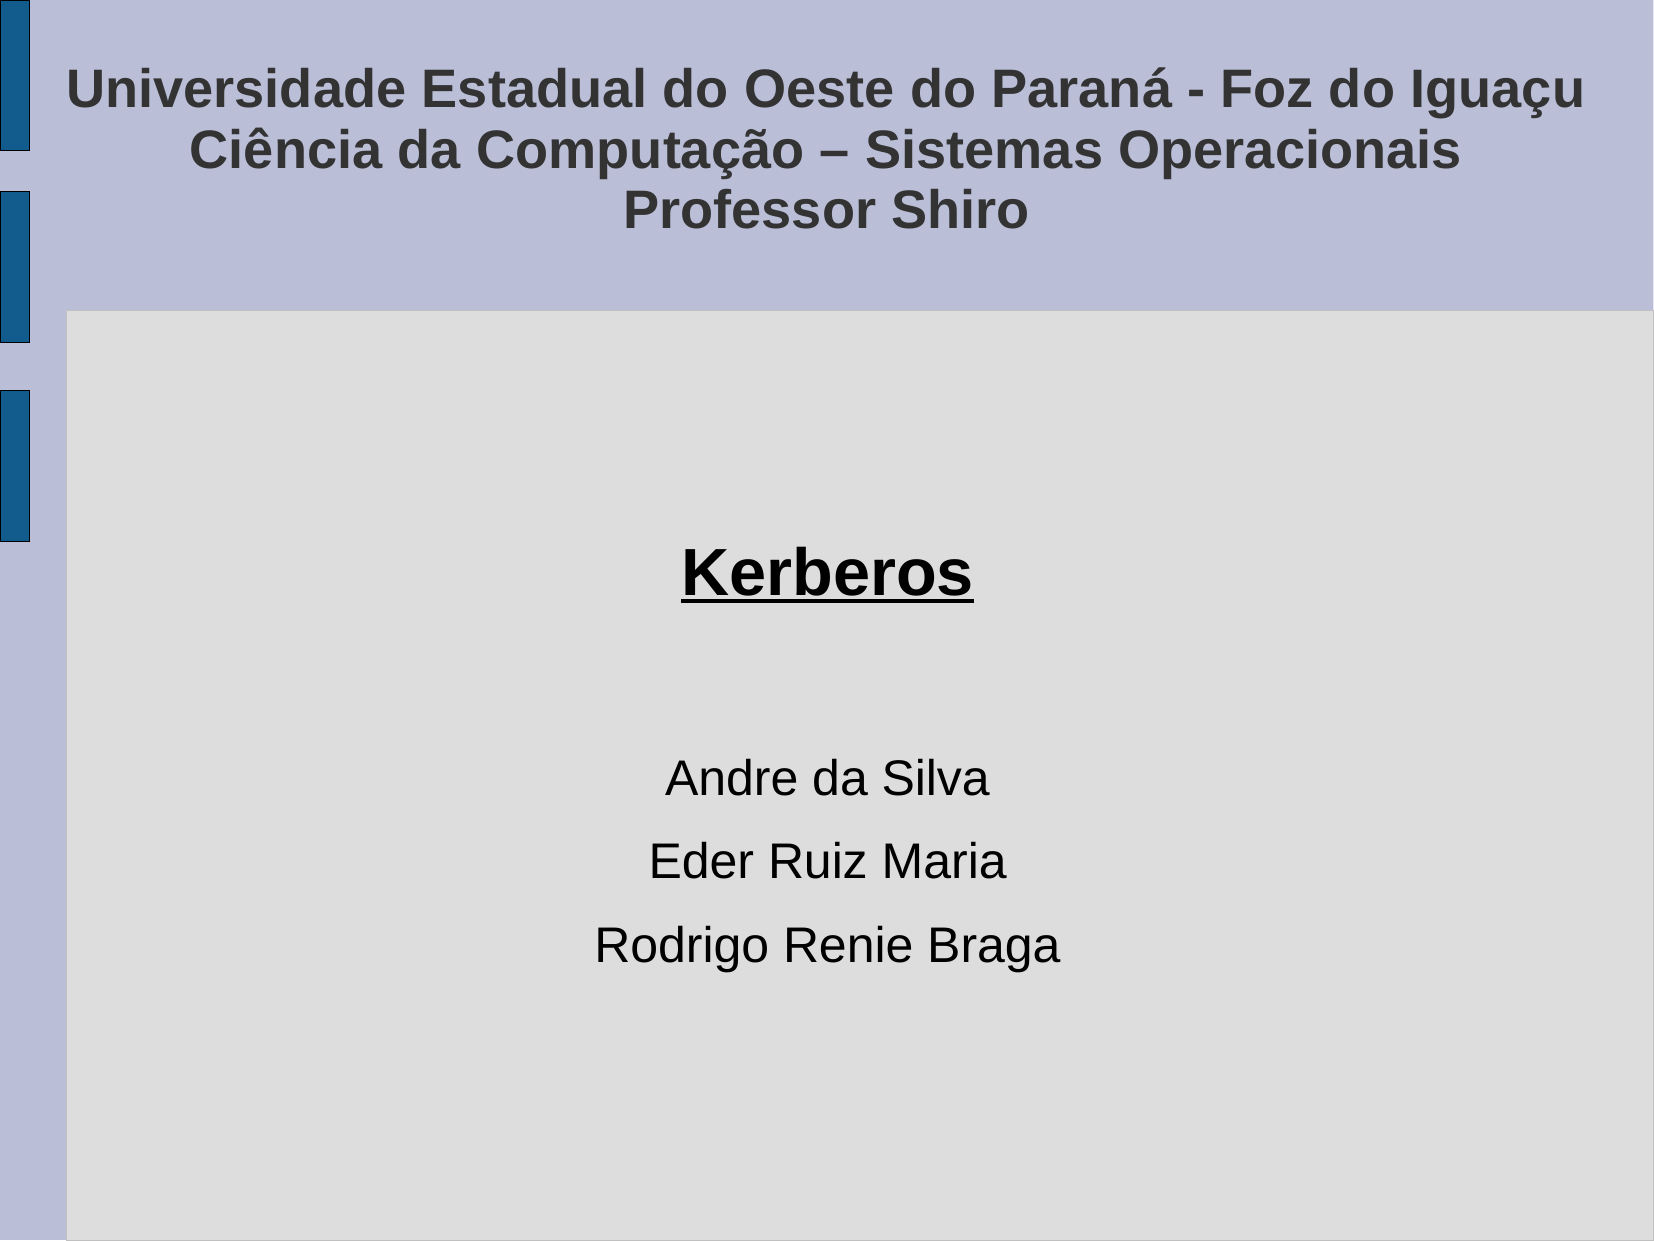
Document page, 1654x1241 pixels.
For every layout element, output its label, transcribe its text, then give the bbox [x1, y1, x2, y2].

subtitle Kerberos Andre da Silva Eder Ruiz Maria Rodrigo Renie Braga [121, 344, 1534, 1127]
title Universidade Estadual do Oeste do Paraná - Foz do Iguaçu Ciência da Computação – Sistemas Operacionais Professor Shiro [0, 46, 1654, 254]
